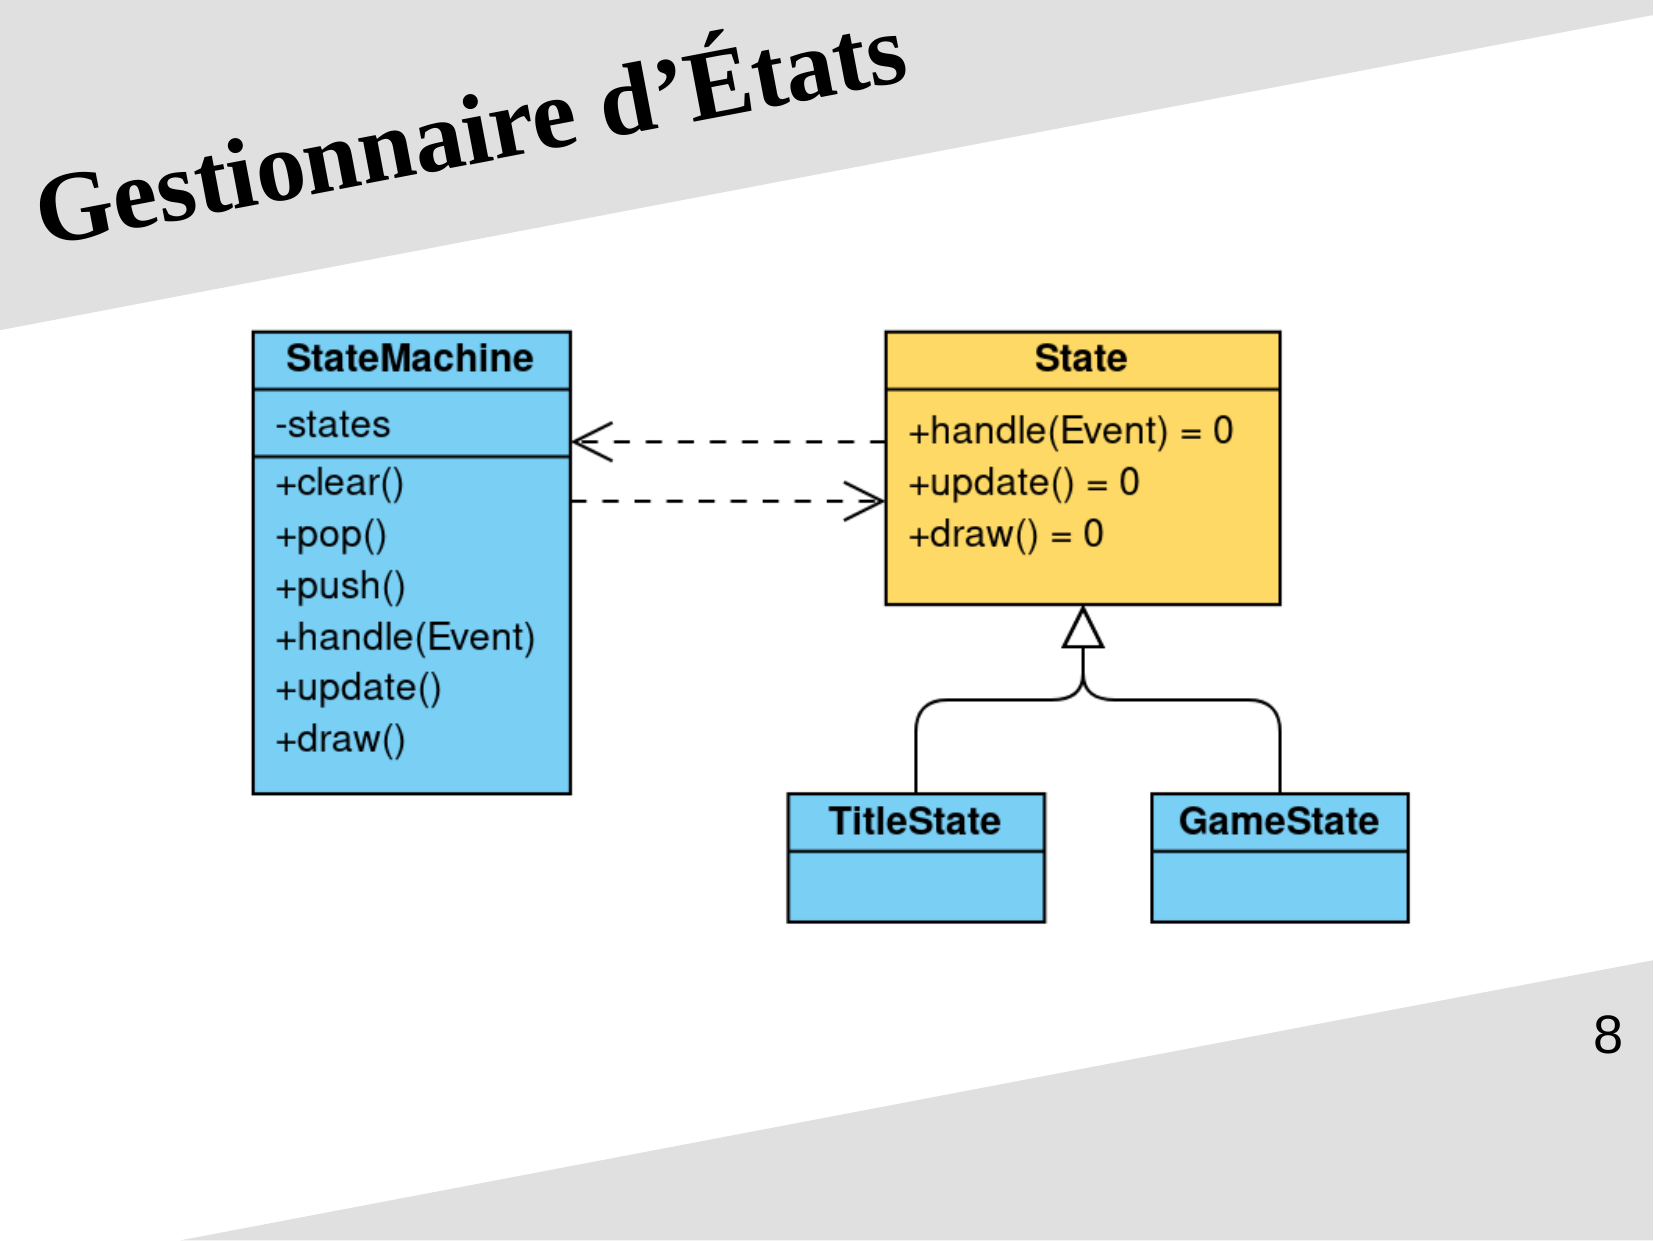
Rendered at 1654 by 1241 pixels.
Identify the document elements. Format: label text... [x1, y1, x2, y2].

picture [241, 306, 1421, 938]
title Gestionnaire d’États [16, 0, 1518, 315]
